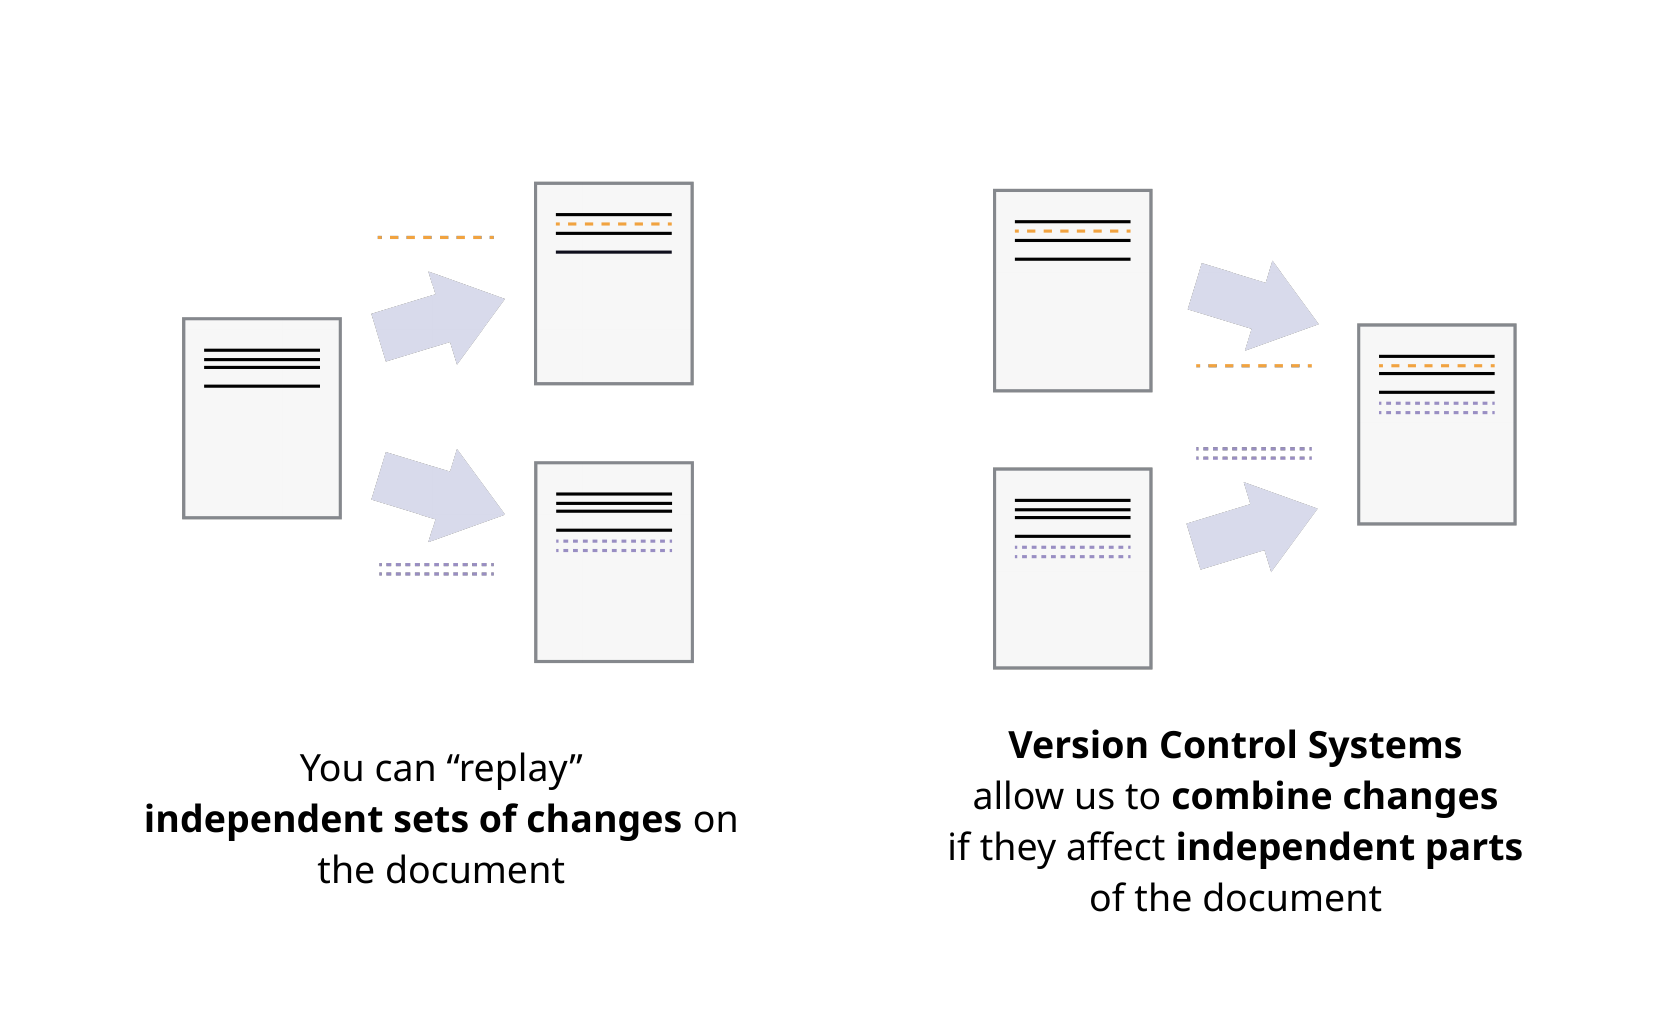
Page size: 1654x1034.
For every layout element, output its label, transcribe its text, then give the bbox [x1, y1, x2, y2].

picture [943, 123, 1565, 711]
text_box You can “replay” independent sets of changes on the document [109, 733, 774, 886]
text_box Version Control Systems allow us to combine changes if they affect independent parts of the document [876, 711, 1595, 908]
picture [132, 145, 733, 699]
